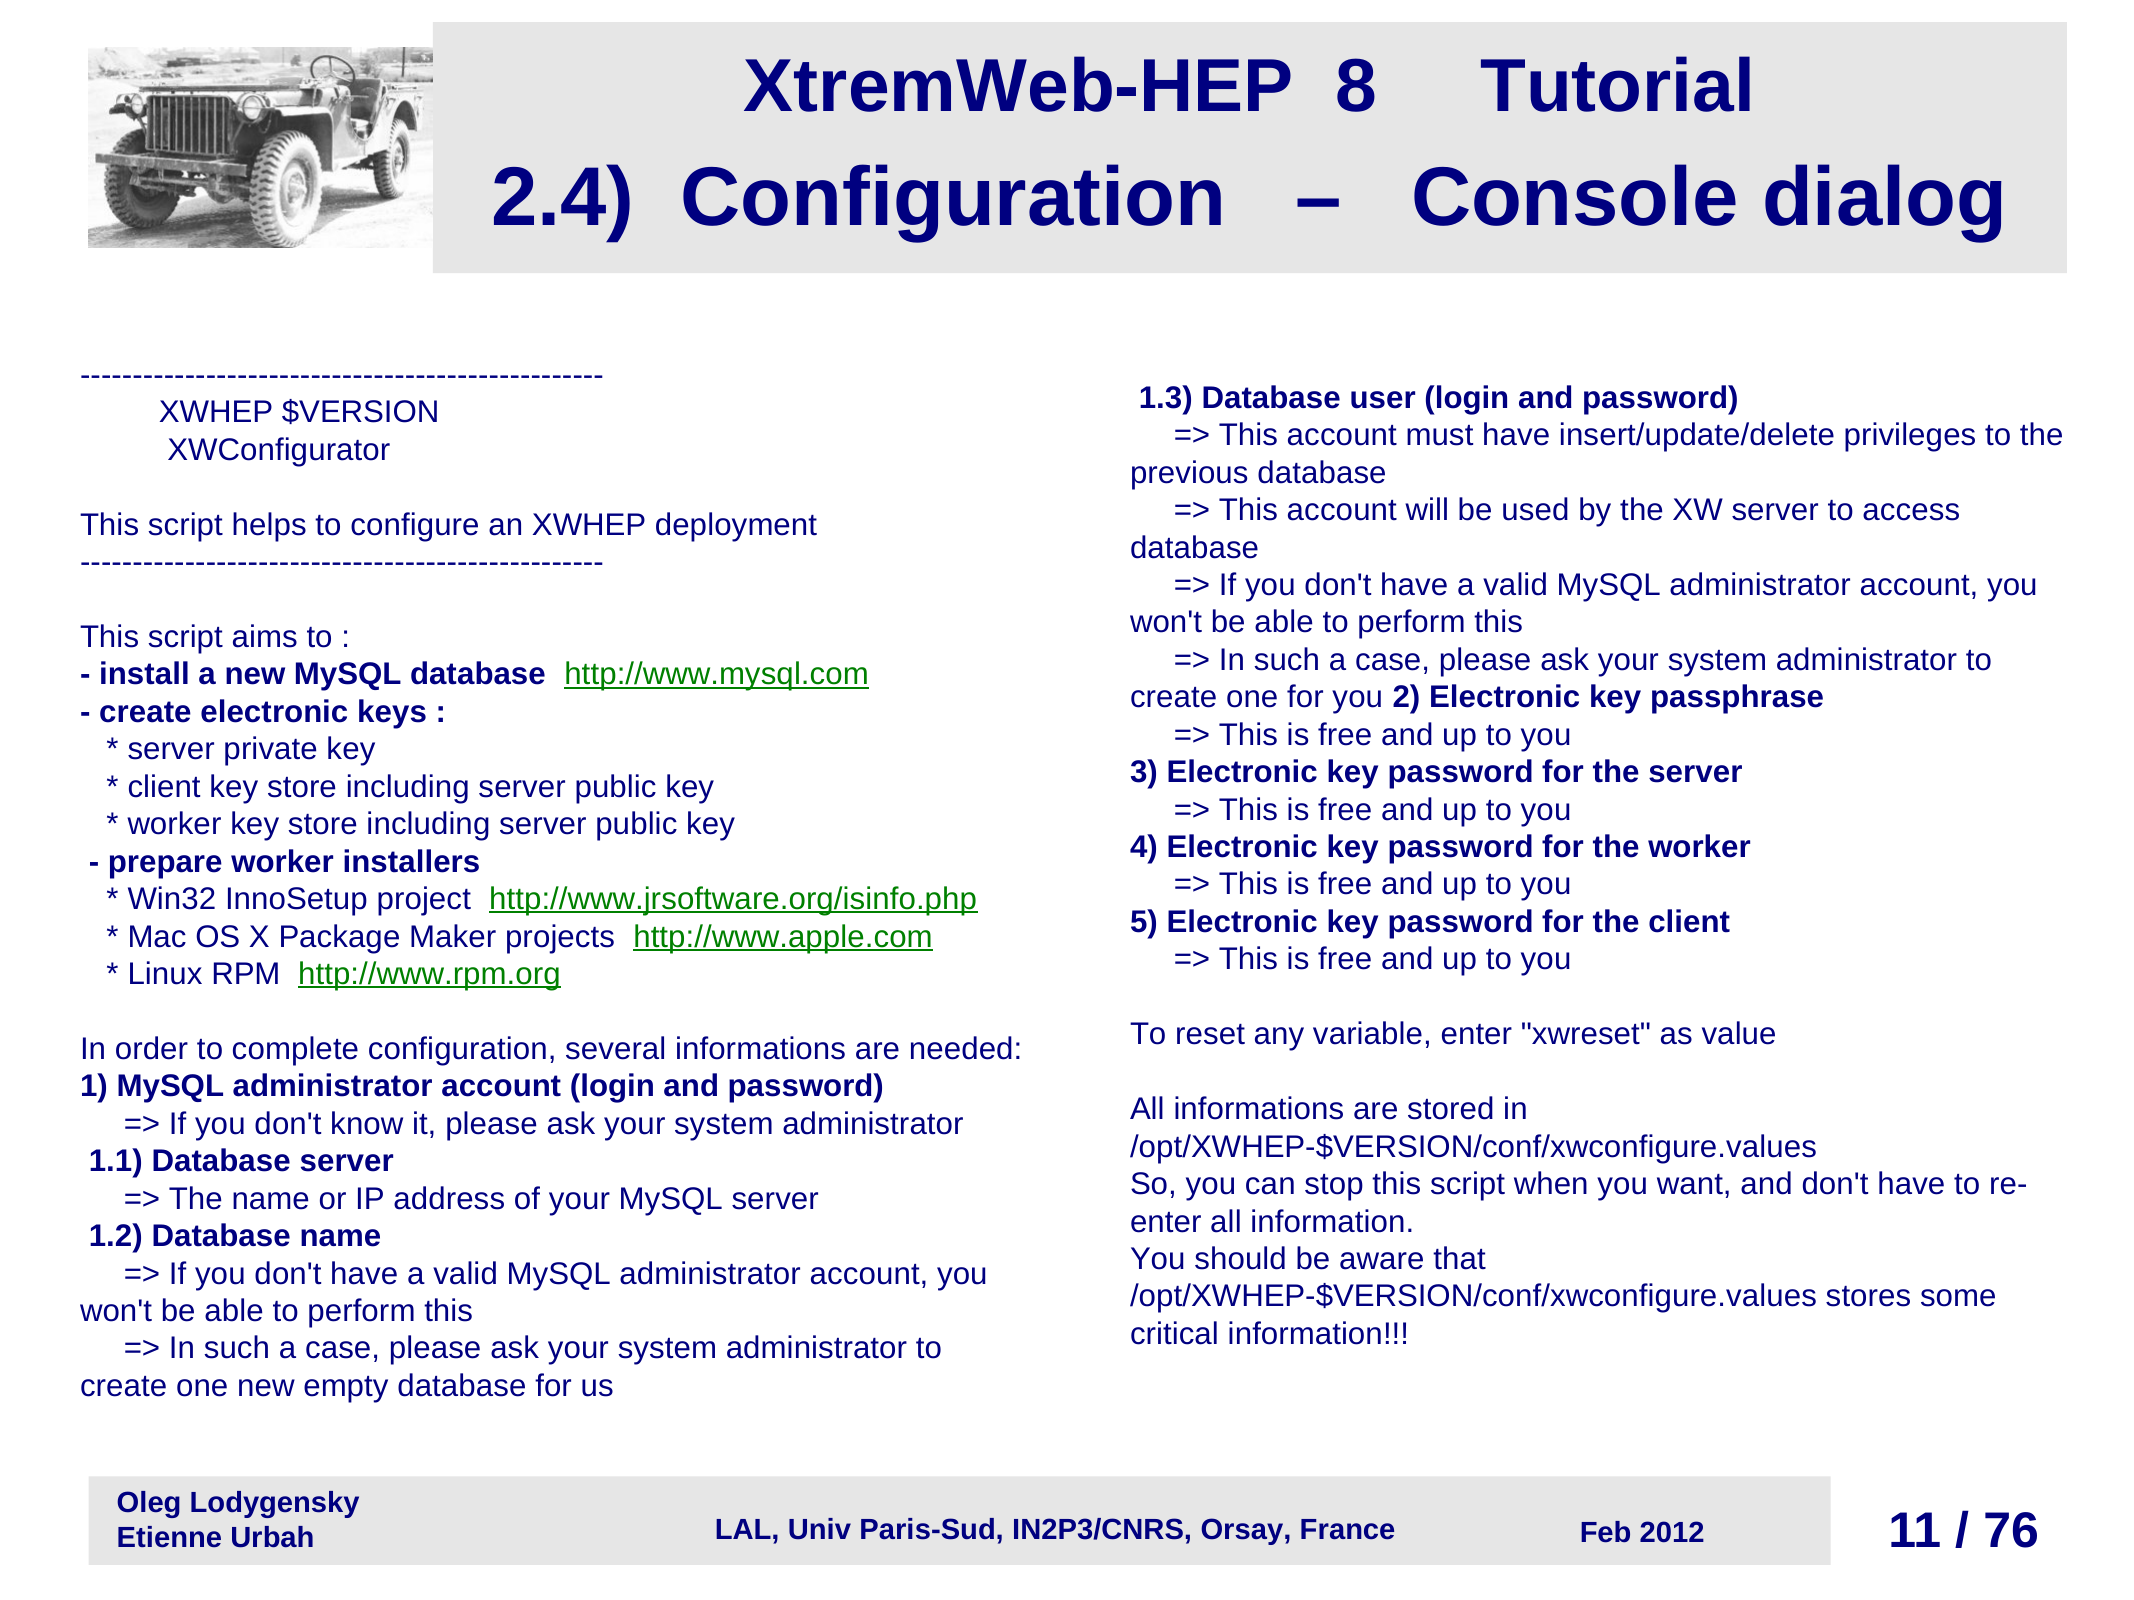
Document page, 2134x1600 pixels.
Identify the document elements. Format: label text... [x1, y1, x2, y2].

picture [88, 47, 433, 248]
text_box 1.3) Database user (login and password) => This account must have insert/update/delete privileges to the previous database => This account will be used by the XW server to access database => If you don't have a valid MySQL administrator account, you won't be able to perform this => In such a case, please ask your system administrator to create one for you 2) Electronic key passphrase => This is free and up to you 3) Electronic key password for the server => This is free and up to you 4) Electronic key password for the worker => This is free and up to you 5) Electronic key password for the client => This is free and up to you To reset any variable, enter "xwreset" as value All informations are stored in /opt/XWHEP-$VERSION/conf/xwconfigure.values So, you can stop this script when you want, and don't have to re-enter all information. You should be aware that /opt/XWHEP-$VERSION/conf/xwconfigure.values stores some critical information!!! [1120, 377, 2094, 1469]
title 2.4) Configuration – Console dialog [442, 118, 2067, 266]
text_box -------------------------------------------------- XWHEP $VERSION XWConfigurator This script helps to configure an XWHEP deployment -------------------------------------------------- This script aims to : - install a new MySQL database http://www.mysql.com - create electronic keys : * server private key * client key store including server public key * worker key store including server public key - prepare worker installers * Win32 InnoSetup project http://www.jrsoftware.org/isinfo.php * Mac OS X Package Maker projects http://www.apple.com * Linux RPM http://www.rpm.org In order to complete configuration, several informations are needed: 1) MySQL administrator account (login and password) => If you don't know it, please ask your system administrator 1.1) Database server => The name or IP address of your MySQL server 1.2) Database name => If you don't have a valid MySQL administrator account, you won't be able to perform this => In such a case, please ask your system administrator to create one new empty database for us [70, 354, 1044, 1469]
